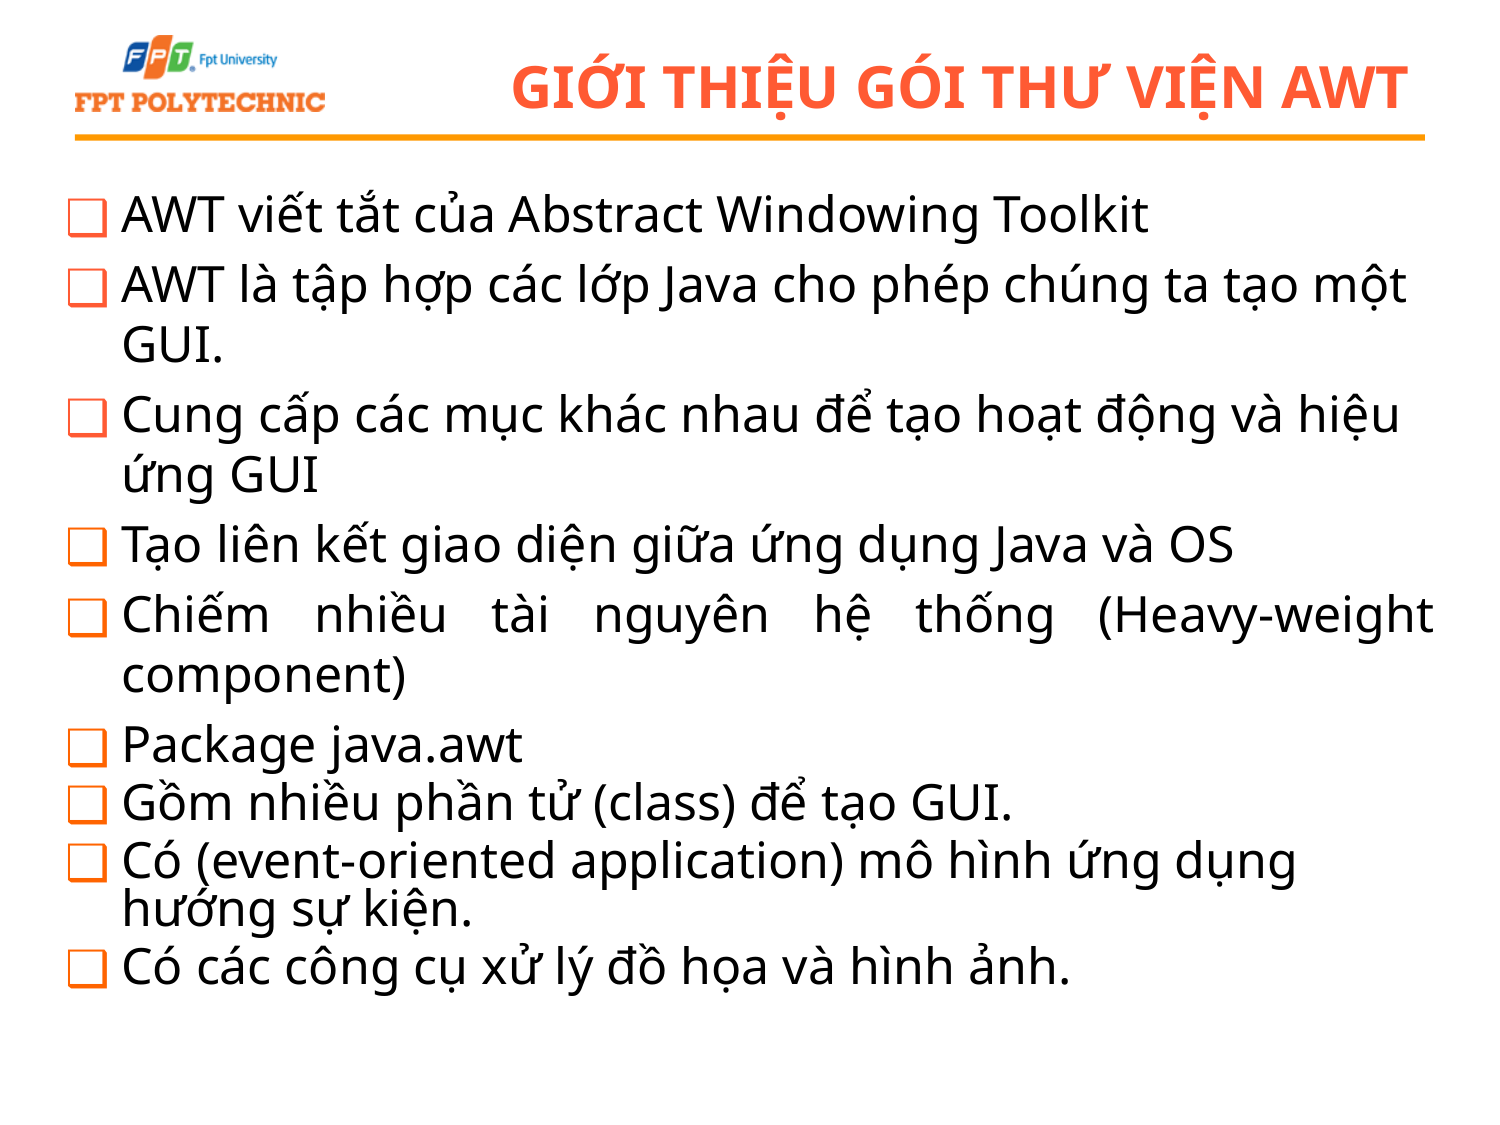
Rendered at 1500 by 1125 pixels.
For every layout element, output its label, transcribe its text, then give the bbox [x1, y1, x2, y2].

list AWT viết tắt của Abstract Windowing Toolkit AWT là tập hợp các lớp Java cho phép chúng ta tạo một GUI. Cung cấp các mục khác nhau để tạo hoạt động và hiệu ứng GUI Tạo liên kết giao diện giữa ứng dụng Java và OS Chiếm nhiều tài nguyên hệ thống (Heavy-weight component) Package java.awt Gồm nhiều phần tử (class) để tạo GUI. Có (event-oriented application) mô hình ứng dụng hướng sự kiện. Có các công cụ xử lý đồ họa và hình ảnh. [50, 174, 1450, 1038]
picture [75, 35, 325, 112]
title Giới thiệu gói thư viện AWT [337, 45, 1425, 125]
